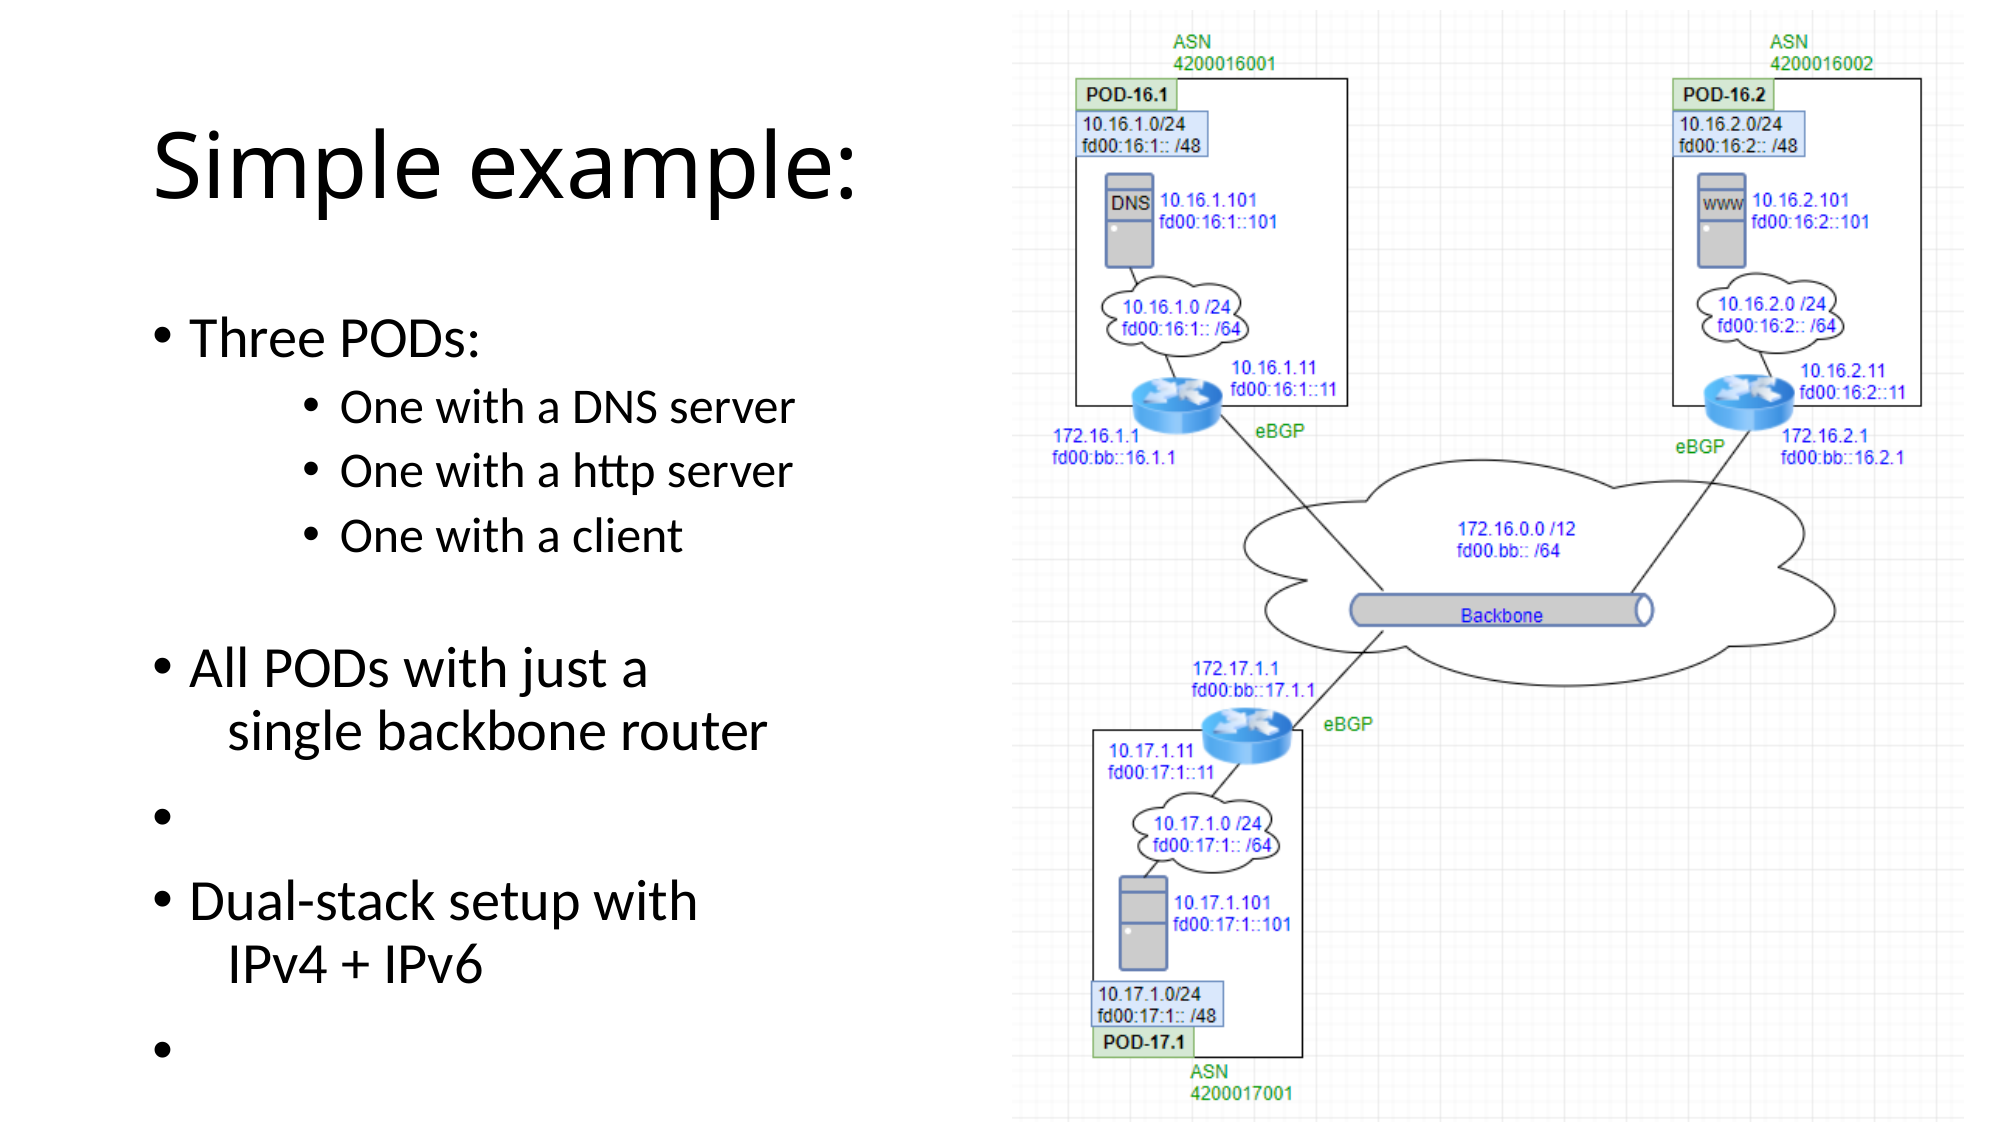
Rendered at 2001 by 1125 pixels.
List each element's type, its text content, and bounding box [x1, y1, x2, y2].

title Simple example: [137, 59, 906, 278]
text_box Three PODs: One with a DNS server One with a http server One with a client All PODs with just a single backbone router Dual-stack setup with IPv4 + IPv6 [137, 299, 906, 1014]
picture [1012, 11, 1964, 1122]
